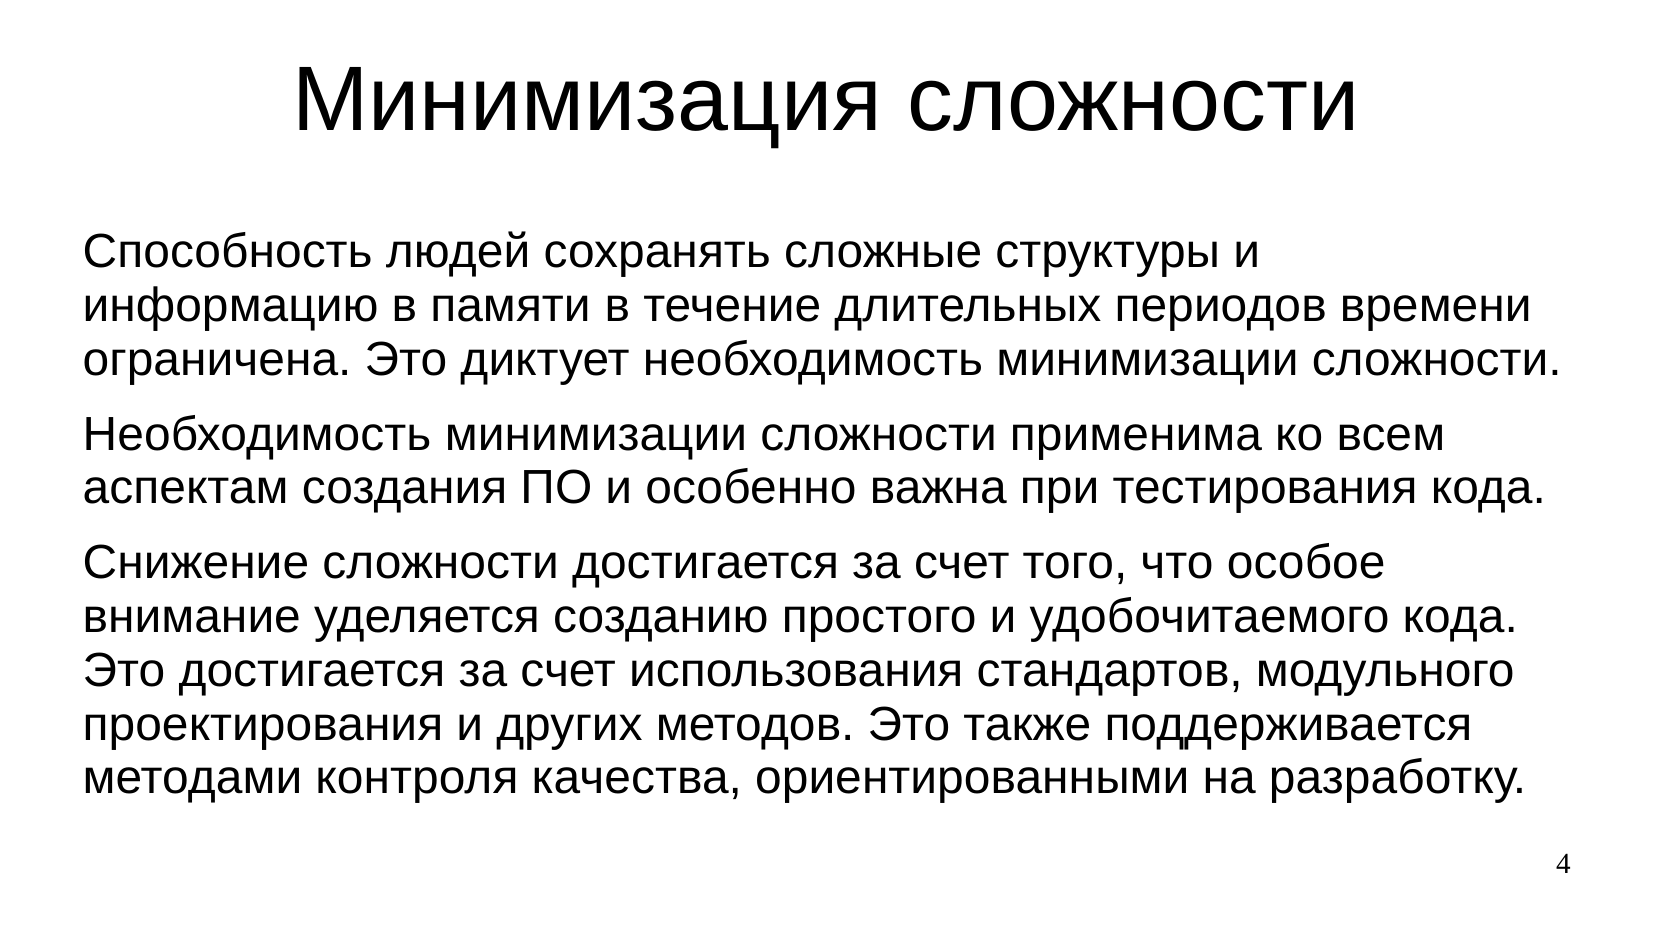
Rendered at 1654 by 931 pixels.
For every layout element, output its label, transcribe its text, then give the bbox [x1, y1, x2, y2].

title Минимизация сложности [82, 35, 1571, 162]
list Способность людей сохранять сложные структуры и информацию в памяти в течение длительных периодов времени ограничена. Это диктует необходимость минимизации сложности. Необходимость минимизации сложности применима ко всем аспектам создания ПО и особенно важна при тестирования кода. Снижение сложности достигается за счет того, что особое внимание уделяется созданию простого и удобочитаемого кода. Это достигается за счет использования стандартов, модульного проектирования и других методов. Это также поддерживается методами контроля качества, ориентированными на разработку. [82, 223, 1571, 864]
